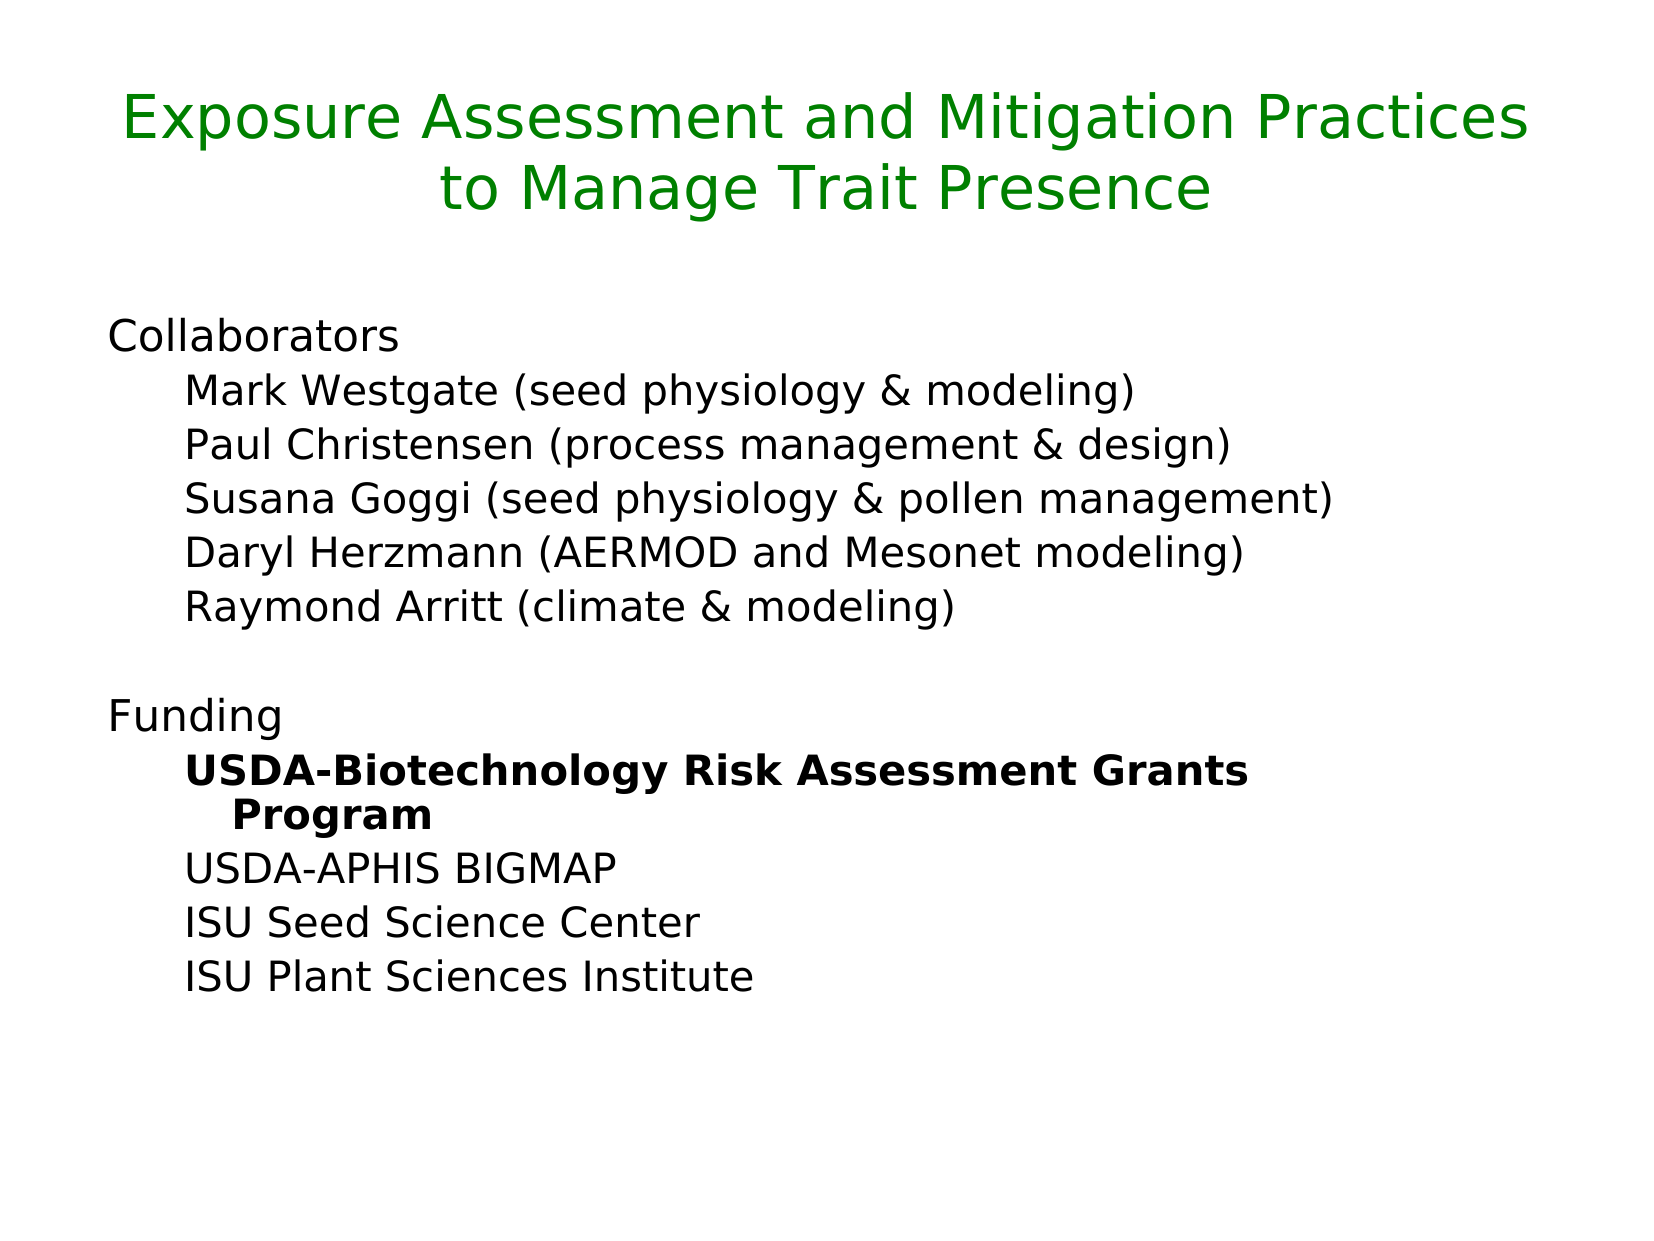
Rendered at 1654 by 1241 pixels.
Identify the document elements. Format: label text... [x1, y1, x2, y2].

title Exposure Assessment and Mitigation Practices to Manage Trait Presence [82, 49, 1571, 257]
list Collaborators Mark Westgate (seed physiology & modeling) Paul Christensen (process management & design) Susana Goggi (seed physiology & pollen management) Daryl Herzmann (AERMOD and Mesonet modeling) Raymond Arritt (climate & modeling) Funding USDA-Biotechnology Risk Assessment Grants Program USDA-APHIS BIGMAP ISU Seed Science Center ISU Plant Sciences Institute [75, 306, 1426, 1082]
